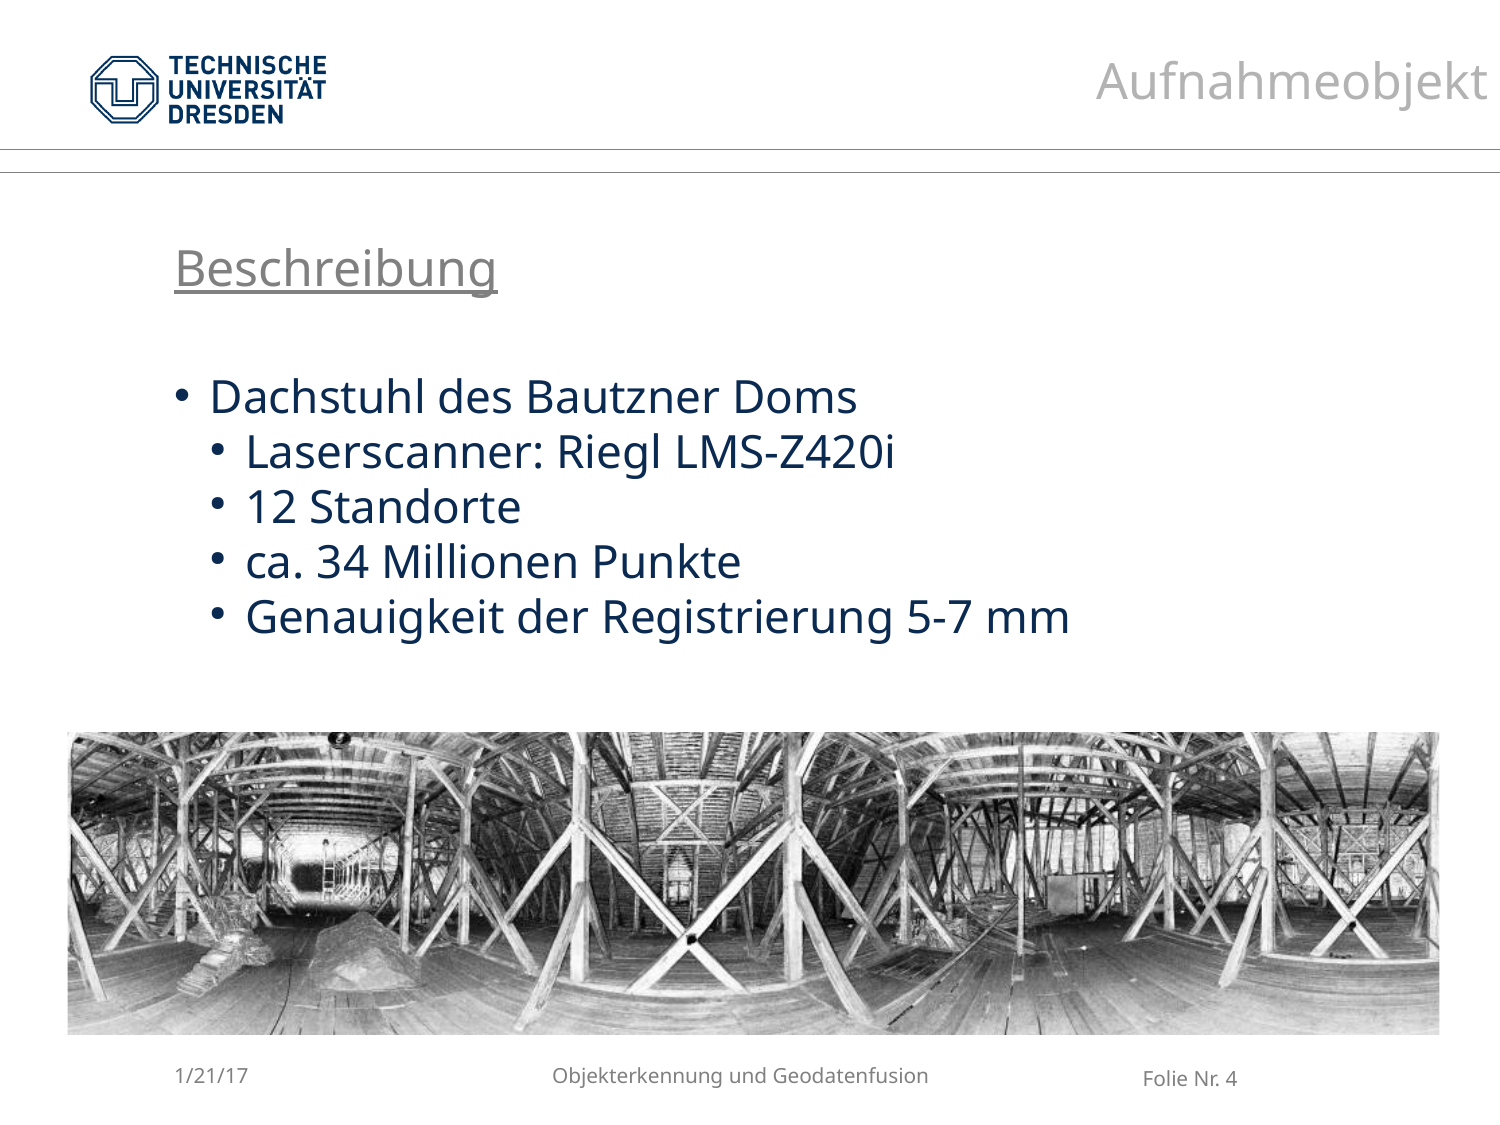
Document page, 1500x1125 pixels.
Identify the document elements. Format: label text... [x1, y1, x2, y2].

text_box Dachstuhl des Bautzner Doms Laserscanner: Riegl LMS-Z420i 12 Standorte ca. 34 Millionen Punkte Genauigkeit der Registrierung 5-7 mm [159, 360, 1329, 732]
picture [90, 54, 326, 124]
text_box 1/21/17 [159, 1045, 509, 1106]
text_box Aufnahmeobjekt [990, 42, 1500, 117]
text_box Beschreibung [159, 172, 1500, 360]
picture [67, 732, 1440, 1035]
